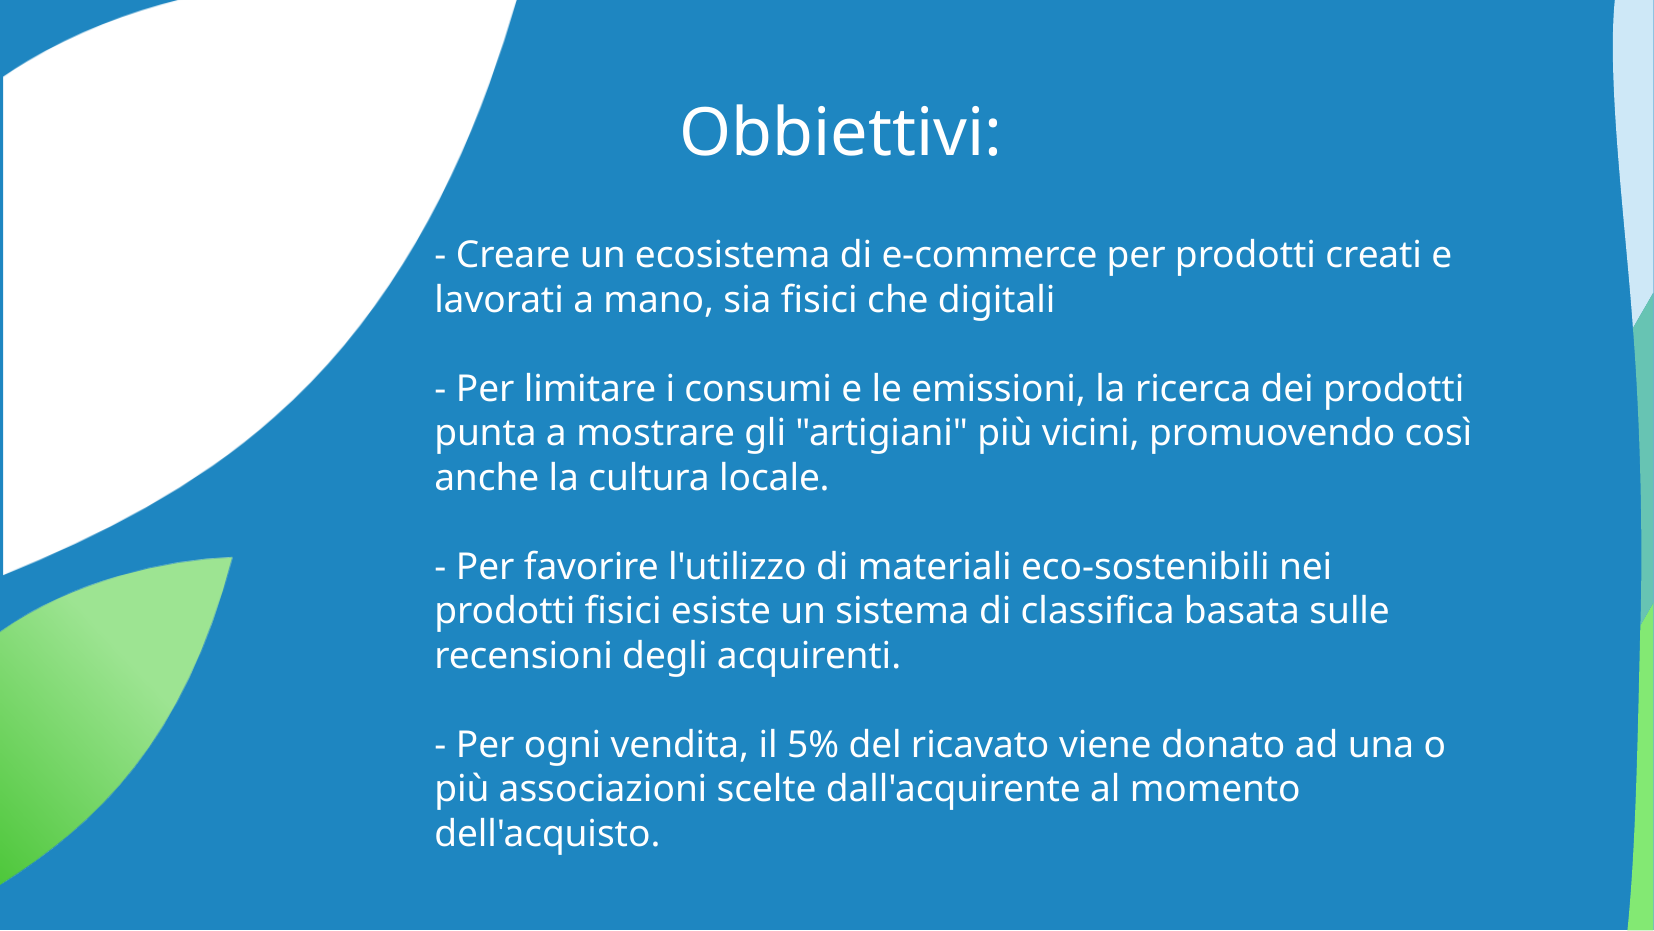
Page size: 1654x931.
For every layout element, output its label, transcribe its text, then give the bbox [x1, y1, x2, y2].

picture [0, 0, 517, 885]
text_box - Creare un ecosistema di e-commerce per prodotti creati e lavorati a mano, sia fisici che digitali - Per limitare i consumi e le emissioni, la ricerca dei prodotti punta a mostrare gli "artigiani" più vicini, promuovendo così anche la cultura locale. - Per favorire l'utilizzo di materiali eco-sostenibili nei prodotti fisici esiste un sistema di classifica basata sulle recensioni degli acquirenti. - Per ogni vendita, il 5% del ricavato viene donato ad una o più associazioni scelte dall'acquirente al momento dell'acquisto. [434, 230, 1477, 857]
text_box Obbiettivi: [679, 88, 1595, 169]
